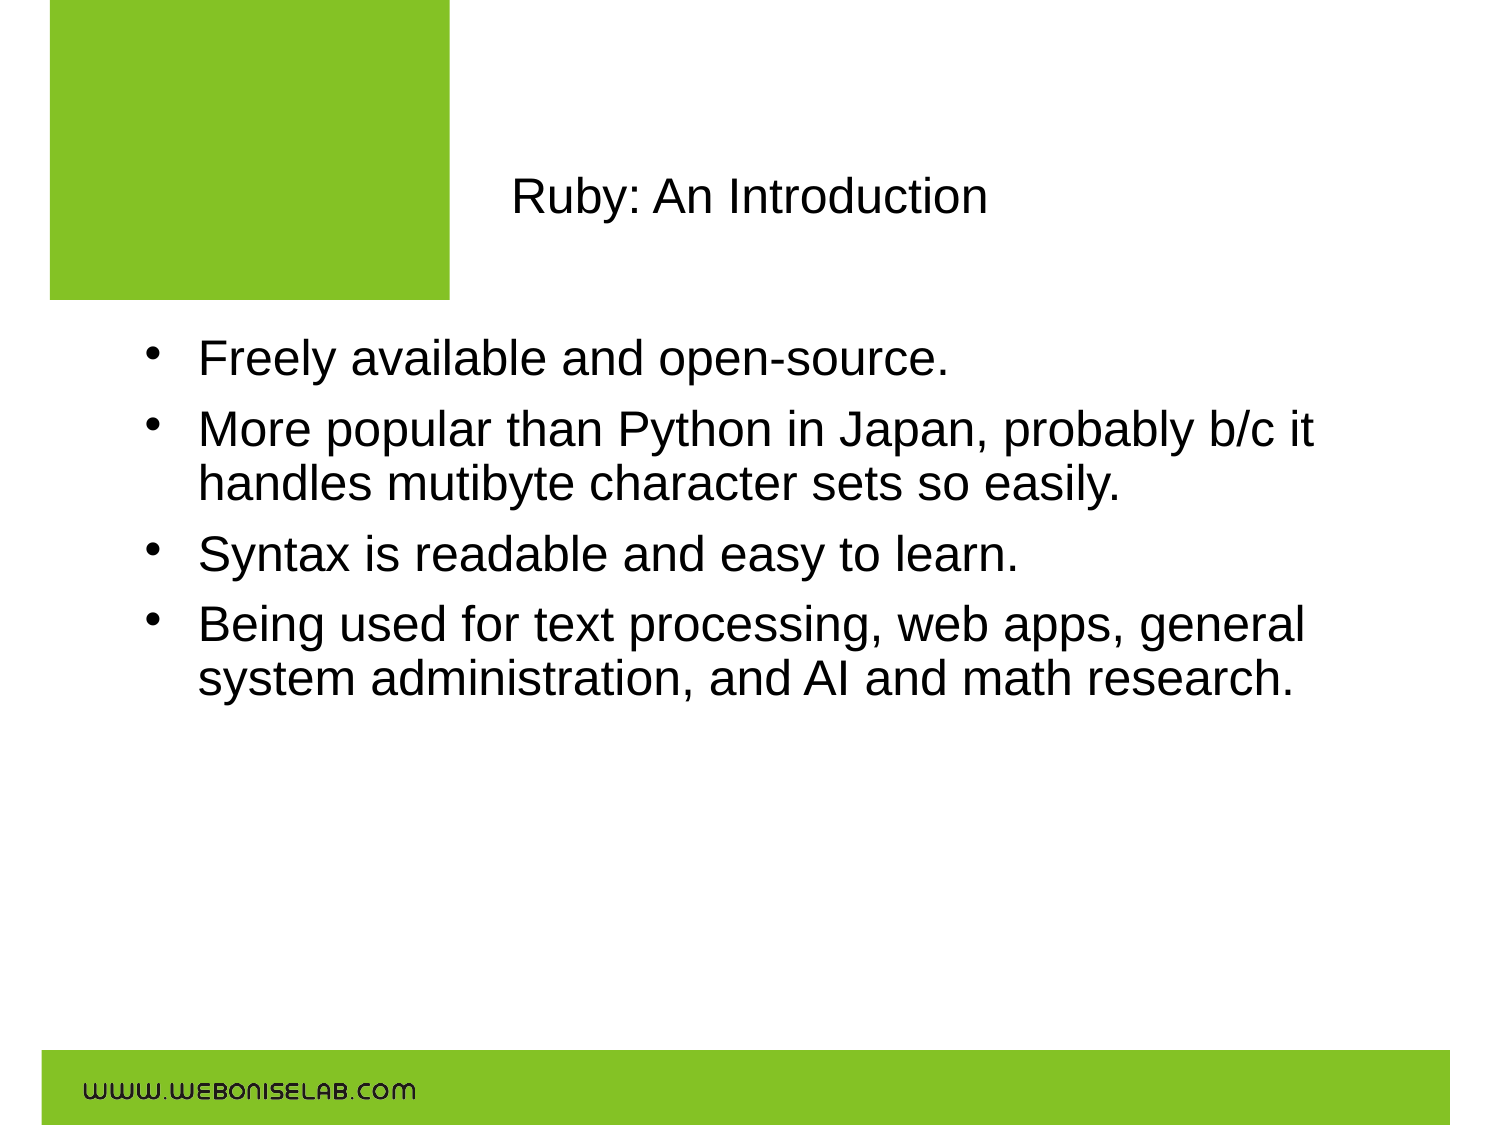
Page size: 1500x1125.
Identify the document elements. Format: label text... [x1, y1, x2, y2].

picture [83, 1083, 415, 1100]
list Freely available and open-source. More popular than Python in Japan, probably b/c it handles mutibyte character sets so easily. Syntax is readable and easy to learn. Being used for text processing, web apps, general system administration, and AI and math research. [112, 324, 1388, 1001]
title Ruby: An Introduction [112, 99, 1388, 288]
